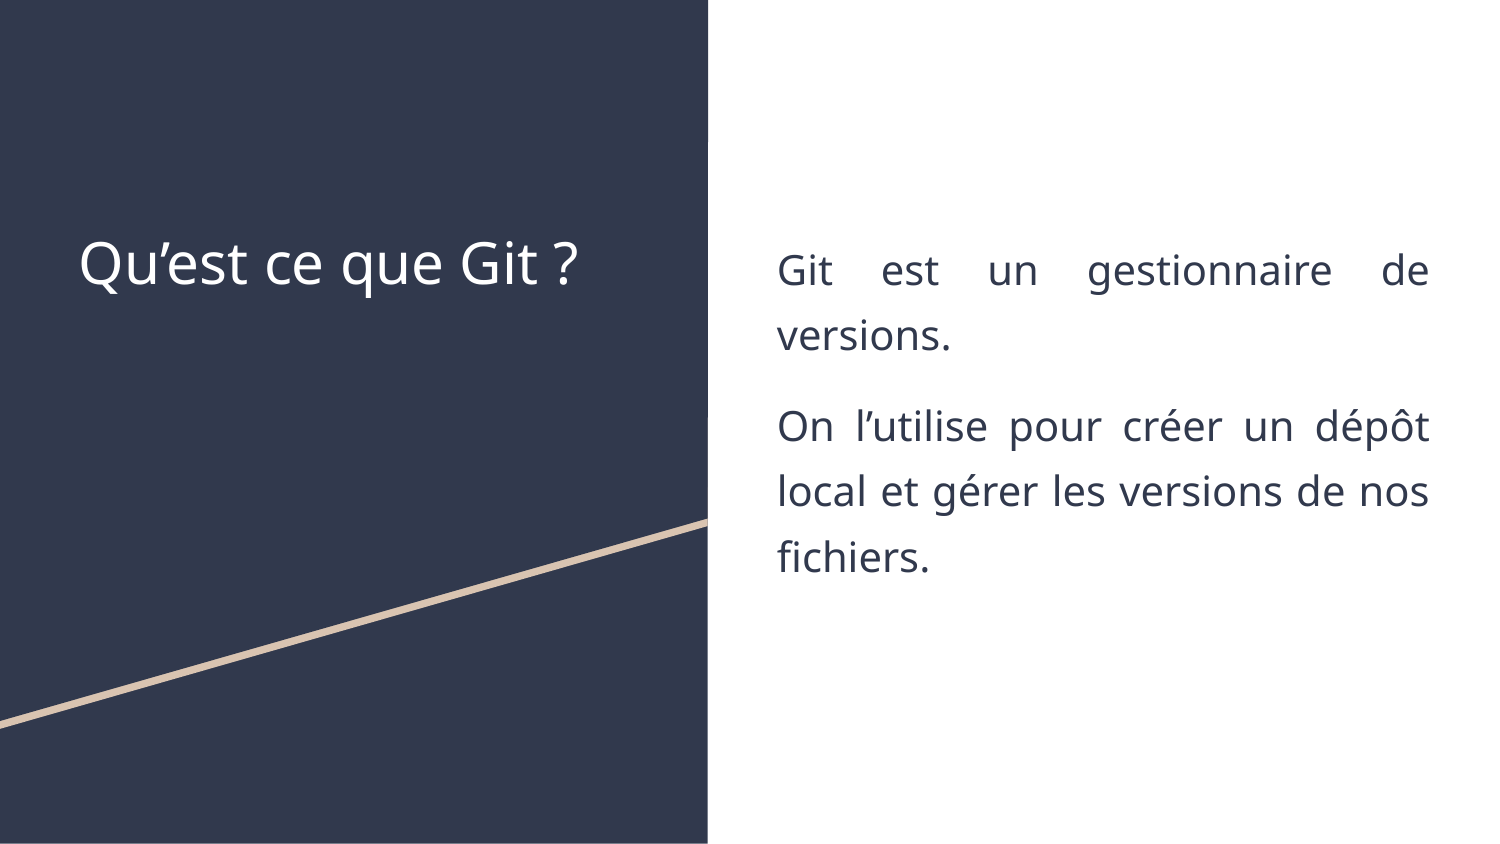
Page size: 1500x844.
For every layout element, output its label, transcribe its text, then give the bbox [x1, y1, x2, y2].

title Qu’est ce que Git ? [63, 207, 672, 383]
list Git est un gestionnaire de versions. On l’utilise pour créer un dépôt local et gérer les versions de nos fichiers. [761, 44, 1446, 717]
